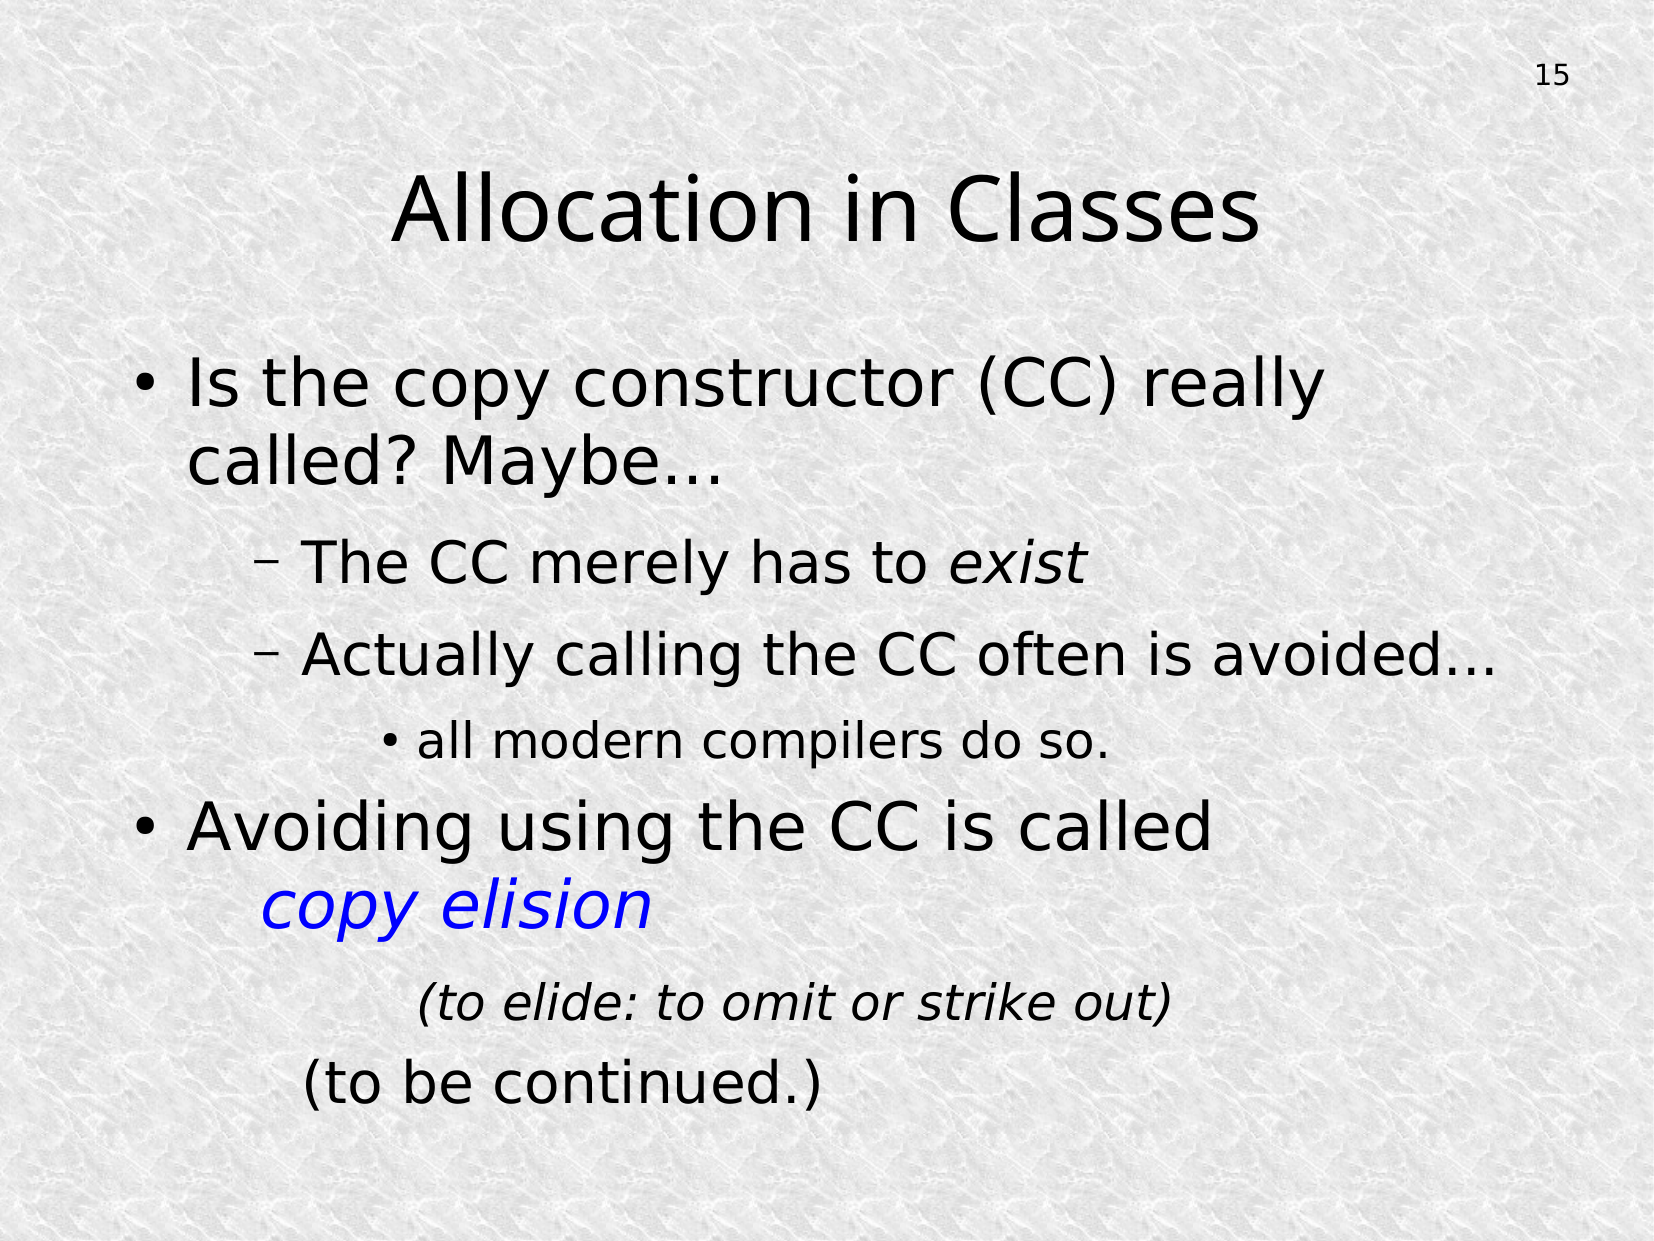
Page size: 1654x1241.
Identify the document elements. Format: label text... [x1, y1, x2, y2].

title Allocation in Classes [121, 102, 1534, 311]
list Is the copy constructor (CC) really called? Maybe... The CC merely has to exist Actually calling the CC often is avoided... all modern compilers do so. Avoiding using the CC is called copy elision (to elide: to omit or strike out) (to be continued.) [115, 344, 1528, 1183]
picture [0, 0, 1654, 1241]
